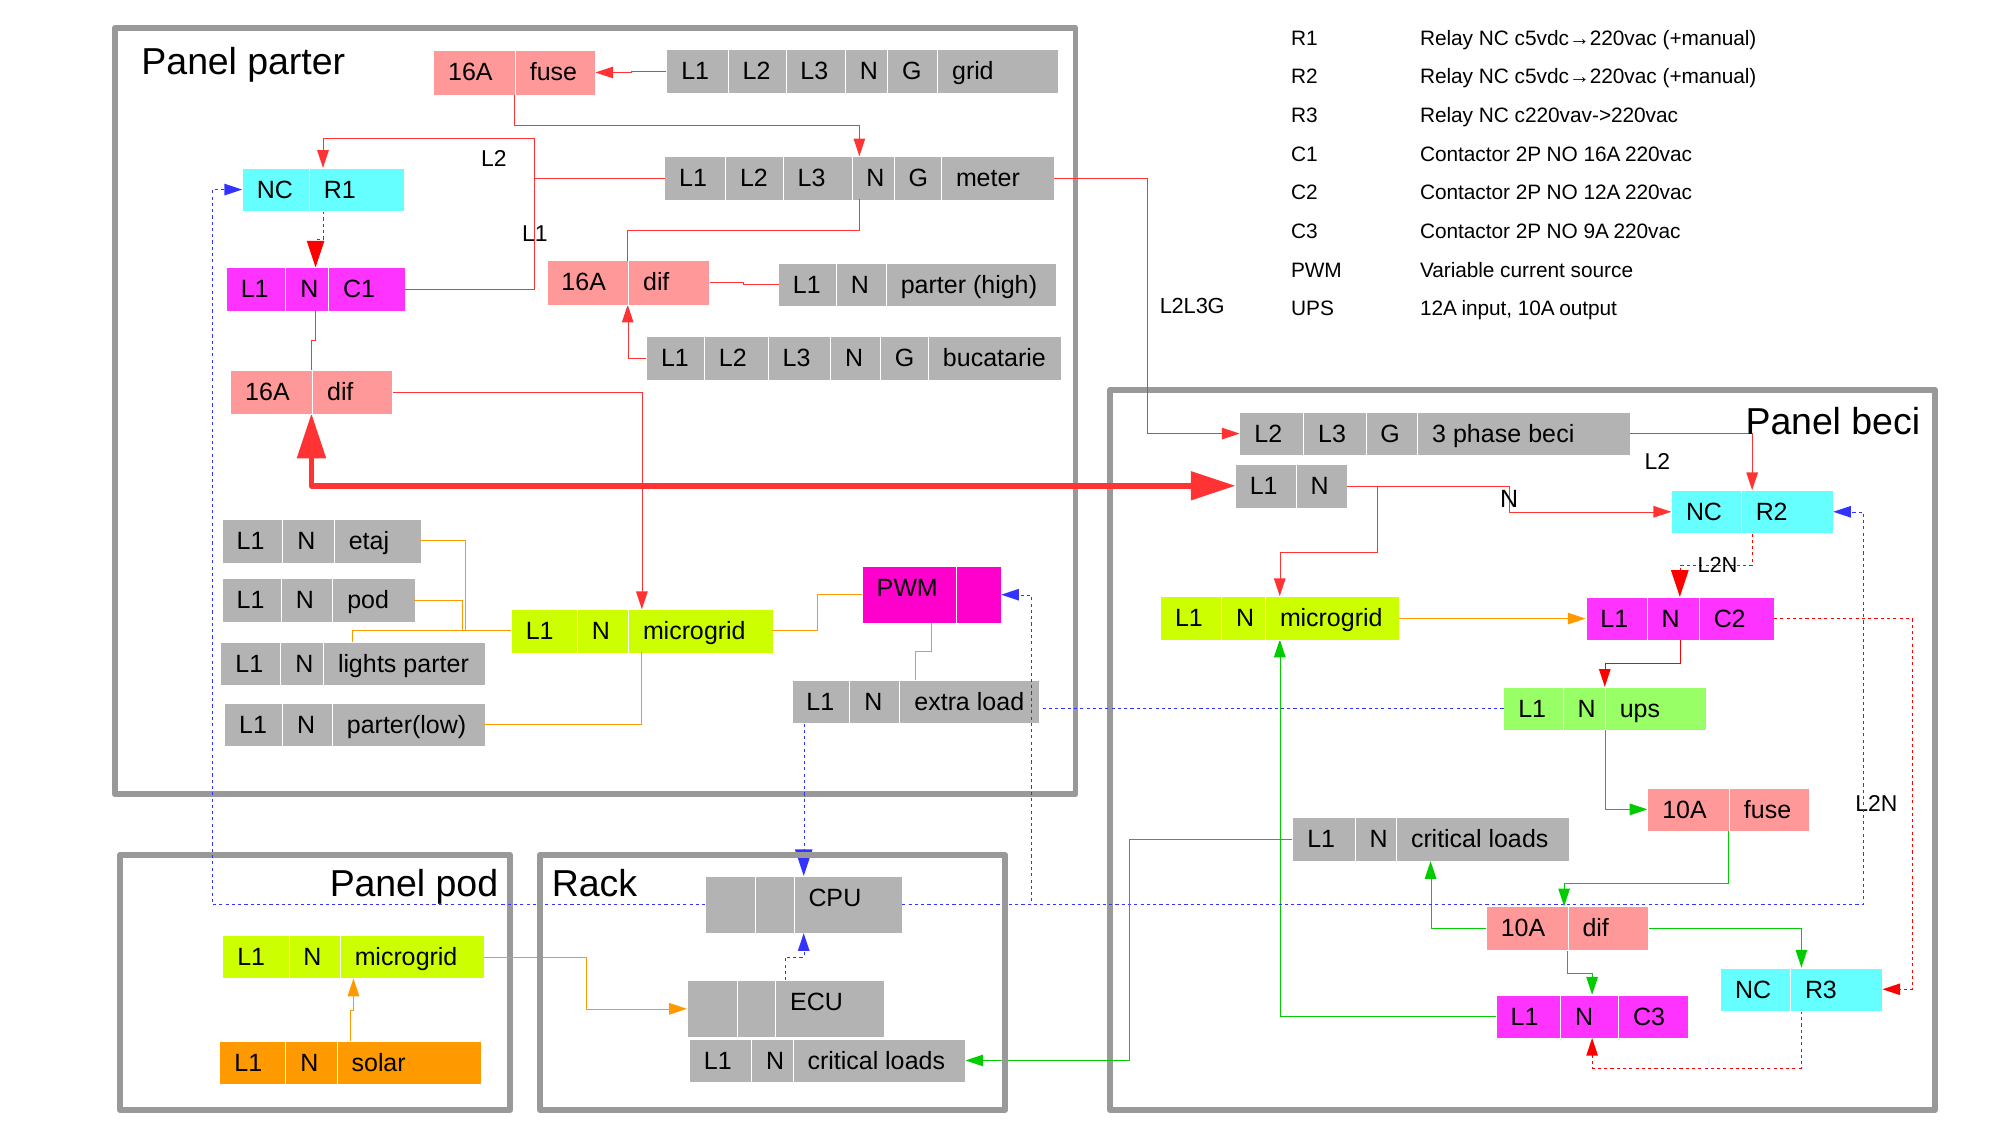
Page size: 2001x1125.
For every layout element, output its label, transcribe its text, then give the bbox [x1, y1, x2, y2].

table_header microgrid [1266, 597, 1399, 640]
table_header Relay NC c5vdc→220vac (+manual) [1406, 19, 1871, 57]
table_header N [850, 681, 899, 723]
table_header L1 [667, 50, 728, 93]
table_header pod [333, 579, 415, 622]
table_cell Variable current source [1406, 252, 1871, 289]
table_header 16A [548, 261, 628, 305]
table_header L1 [223, 520, 282, 563]
table_header L1 [690, 1040, 751, 1082]
table_header C1 [329, 268, 405, 311]
table_header fuse [1730, 789, 1809, 831]
table_header L1 [1504, 688, 1563, 730]
table_header [756, 877, 794, 933]
table_header dif [1569, 907, 1648, 950]
table_header G [895, 157, 941, 200]
table_header meter [942, 157, 1054, 200]
table_header N [846, 50, 887, 93]
table_header L2 [1240, 413, 1303, 455]
table_header parter (high) [887, 264, 1056, 306]
text_box Panel beci [1730, 393, 1936, 451]
table_header ECU [776, 981, 884, 1037]
table_cell UPS [1277, 290, 1405, 328]
table_header fuse [516, 51, 595, 95]
table_cell Relay NC c220vav->220vac [1406, 97, 1871, 134]
table_cell C3 [1277, 213, 1405, 251]
table_header 16A [434, 51, 515, 95]
table_header L2 [726, 157, 783, 200]
table_header 3 phase beci [1418, 413, 1630, 455]
table_header dif [629, 261, 709, 305]
table_header CPU [795, 877, 902, 933]
table_header [688, 981, 737, 1037]
table_header L1 [1161, 597, 1221, 640]
table_header N [1297, 465, 1347, 508]
table_cell Contactor 2P NO 9A 220vac [1406, 213, 1871, 251]
table_cell Contactor 2P NO 16A 220vac [1406, 135, 1871, 173]
table_header L1 [1497, 996, 1560, 1038]
table_header bucatarie [929, 337, 1061, 380]
table_header NC [1672, 491, 1741, 533]
table_header N [831, 337, 880, 380]
table_header 10A [1648, 789, 1729, 831]
text_box Panel pod [315, 855, 513, 912]
table_header L3 [1304, 413, 1366, 455]
text_box Rack [537, 855, 736, 912]
text_box Panel parter [126, 33, 361, 91]
table_header parter(low) [333, 704, 485, 746]
table_header L3 [784, 157, 852, 200]
table_header L1 [1236, 465, 1296, 508]
table_header N [282, 579, 332, 622]
table_header 16A [231, 371, 312, 414]
table_header microgrid [341, 936, 484, 978]
table_header L1 [793, 681, 849, 723]
table_header L1 [512, 610, 577, 653]
table_header L1 [779, 264, 836, 306]
table_header L1 [220, 1042, 285, 1084]
table_cell R2 [1277, 58, 1405, 96]
table_header lights parter [324, 643, 485, 685]
table_header N [286, 268, 328, 311]
table_header L1 [647, 337, 704, 380]
table_header grid [938, 50, 1058, 93]
table_header N [1564, 688, 1605, 730]
table_header extra load [900, 681, 1039, 723]
table_cell PWM [1277, 252, 1405, 289]
table_header L3 [787, 50, 845, 93]
table_header N [1222, 597, 1265, 640]
table_header N [578, 610, 628, 653]
table_header microgrid [629, 610, 773, 653]
table_header L1 [1293, 818, 1355, 861]
table_header R3 [1791, 969, 1882, 1011]
table_header N [853, 157, 894, 200]
table_header NC [1721, 969, 1790, 1011]
table_header L2 [705, 337, 768, 380]
table_header [957, 567, 1001, 623]
table_header L1 [225, 704, 282, 746]
table_header R2 [1742, 491, 1833, 533]
table_header L1 [665, 157, 725, 200]
table_header C3 [1619, 996, 1688, 1038]
table_header solar [338, 1042, 481, 1084]
table_header L2 [729, 50, 786, 93]
table_header 10A [1487, 907, 1568, 950]
table_header [738, 981, 775, 1037]
table_header PWM [863, 567, 956, 623]
table_header N [752, 1040, 793, 1082]
table_header L3 [769, 337, 830, 380]
table_header N [286, 1042, 337, 1084]
table_header N [283, 520, 334, 563]
table_header G [888, 50, 937, 93]
table_header N [281, 643, 323, 685]
table_cell C2 [1277, 174, 1405, 212]
table_header C2 [1700, 598, 1774, 640]
table_header G [1367, 413, 1417, 455]
table_header etaj [335, 520, 421, 563]
table_header R1 [1277, 19, 1405, 57]
table_header dif [313, 371, 392, 414]
table_header N [290, 936, 340, 978]
table_cell R3 [1277, 97, 1405, 134]
table_header L1 [223, 936, 289, 978]
table_header L1 [221, 643, 280, 685]
table_header R1 [310, 169, 404, 211]
table_header critical loads [1397, 818, 1569, 861]
table_header N [1561, 996, 1618, 1038]
table_cell Relay NC c5vdc→220vac (+manual) [1406, 58, 1871, 96]
table_cell 12A input, 10A output [1406, 290, 1871, 328]
table_header N [1356, 818, 1396, 861]
table_header L1 [223, 579, 281, 622]
table_header G [881, 337, 928, 380]
table_header L1 [1587, 598, 1647, 640]
table_header N [283, 704, 332, 746]
table_header [706, 877, 755, 933]
table_header NC [243, 169, 309, 211]
table_cell Contactor 2P NO 12A 220vac [1406, 174, 1871, 212]
table_header N [837, 264, 886, 306]
table_header ups [1606, 688, 1706, 730]
table_header critical loads [794, 1040, 965, 1082]
table_header L1 [227, 268, 285, 311]
table_header N [1648, 598, 1699, 640]
table_cell C1 [1277, 135, 1405, 173]
